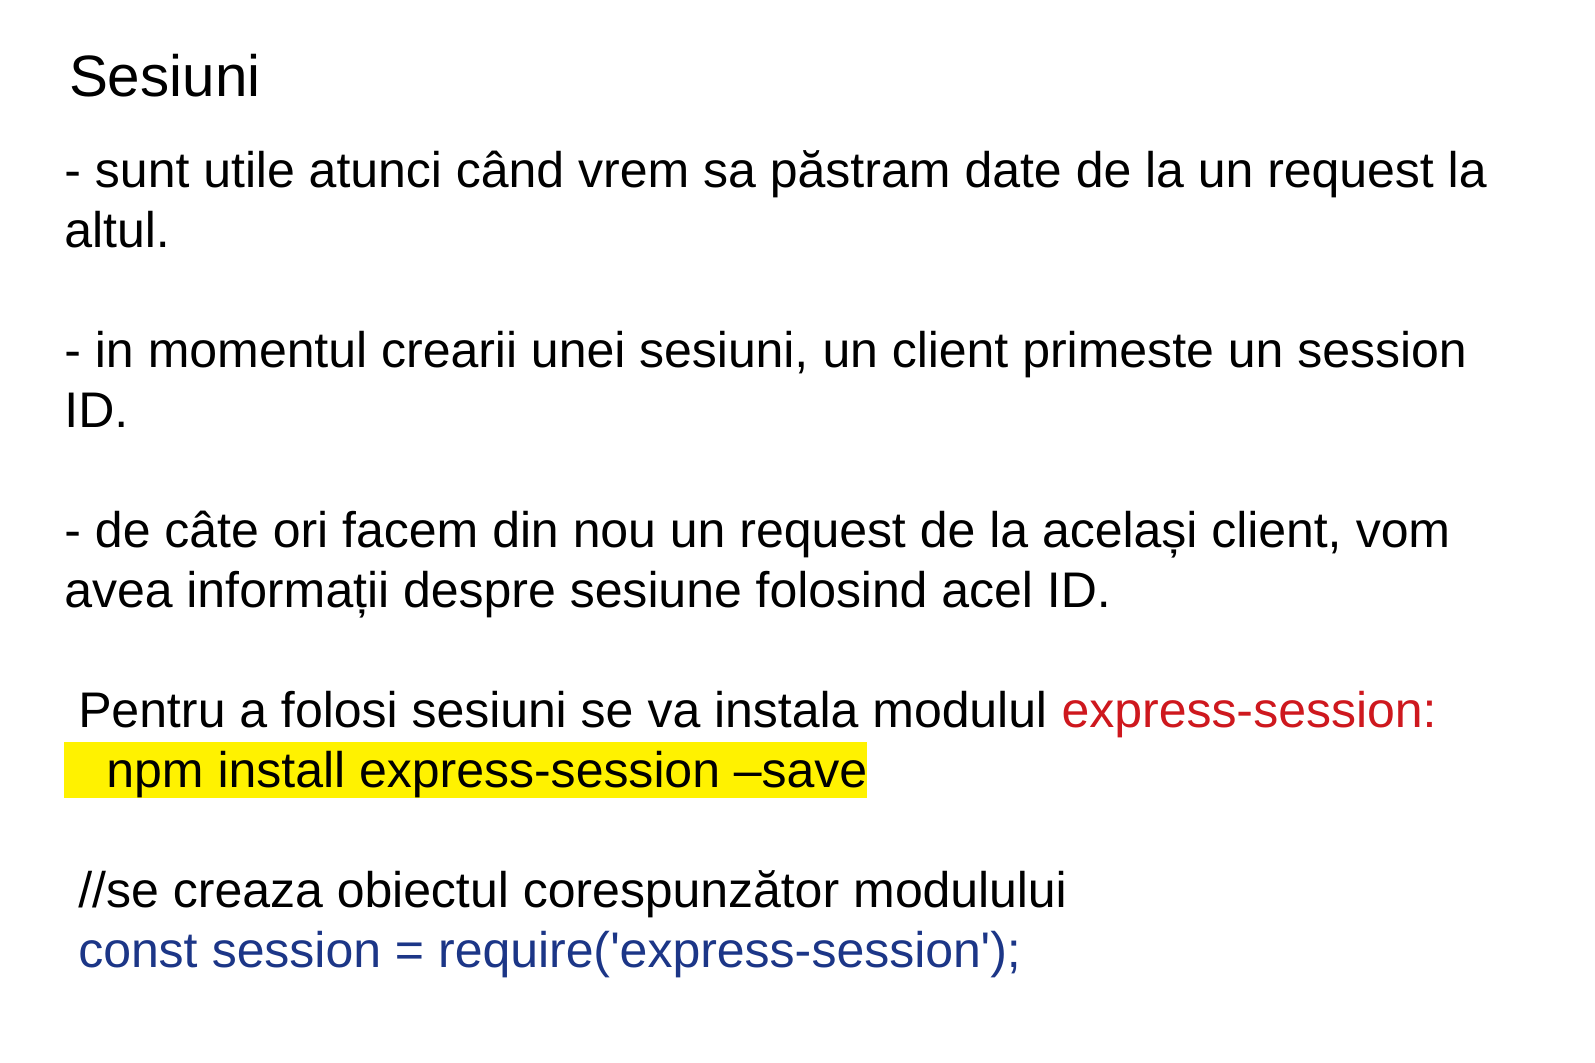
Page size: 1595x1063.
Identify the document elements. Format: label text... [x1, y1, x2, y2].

list - sunt utile atunci când vrem sa păstram date de la un request la altul. - in momentul crearii unei sesiuni, un client primeste un session ID. - de câte ori facem din nou un request de la același client, vom avea informații despre sesiune folosind acel ID. Pentru a folosi sesiuni se va instala modulul express-session: npm install express-session –save //se creaza obiectul corespunzător modulului const session = require('express-session'); [49, 122, 1536, 986]
title Sesiuni [54, 23, 1541, 142]
